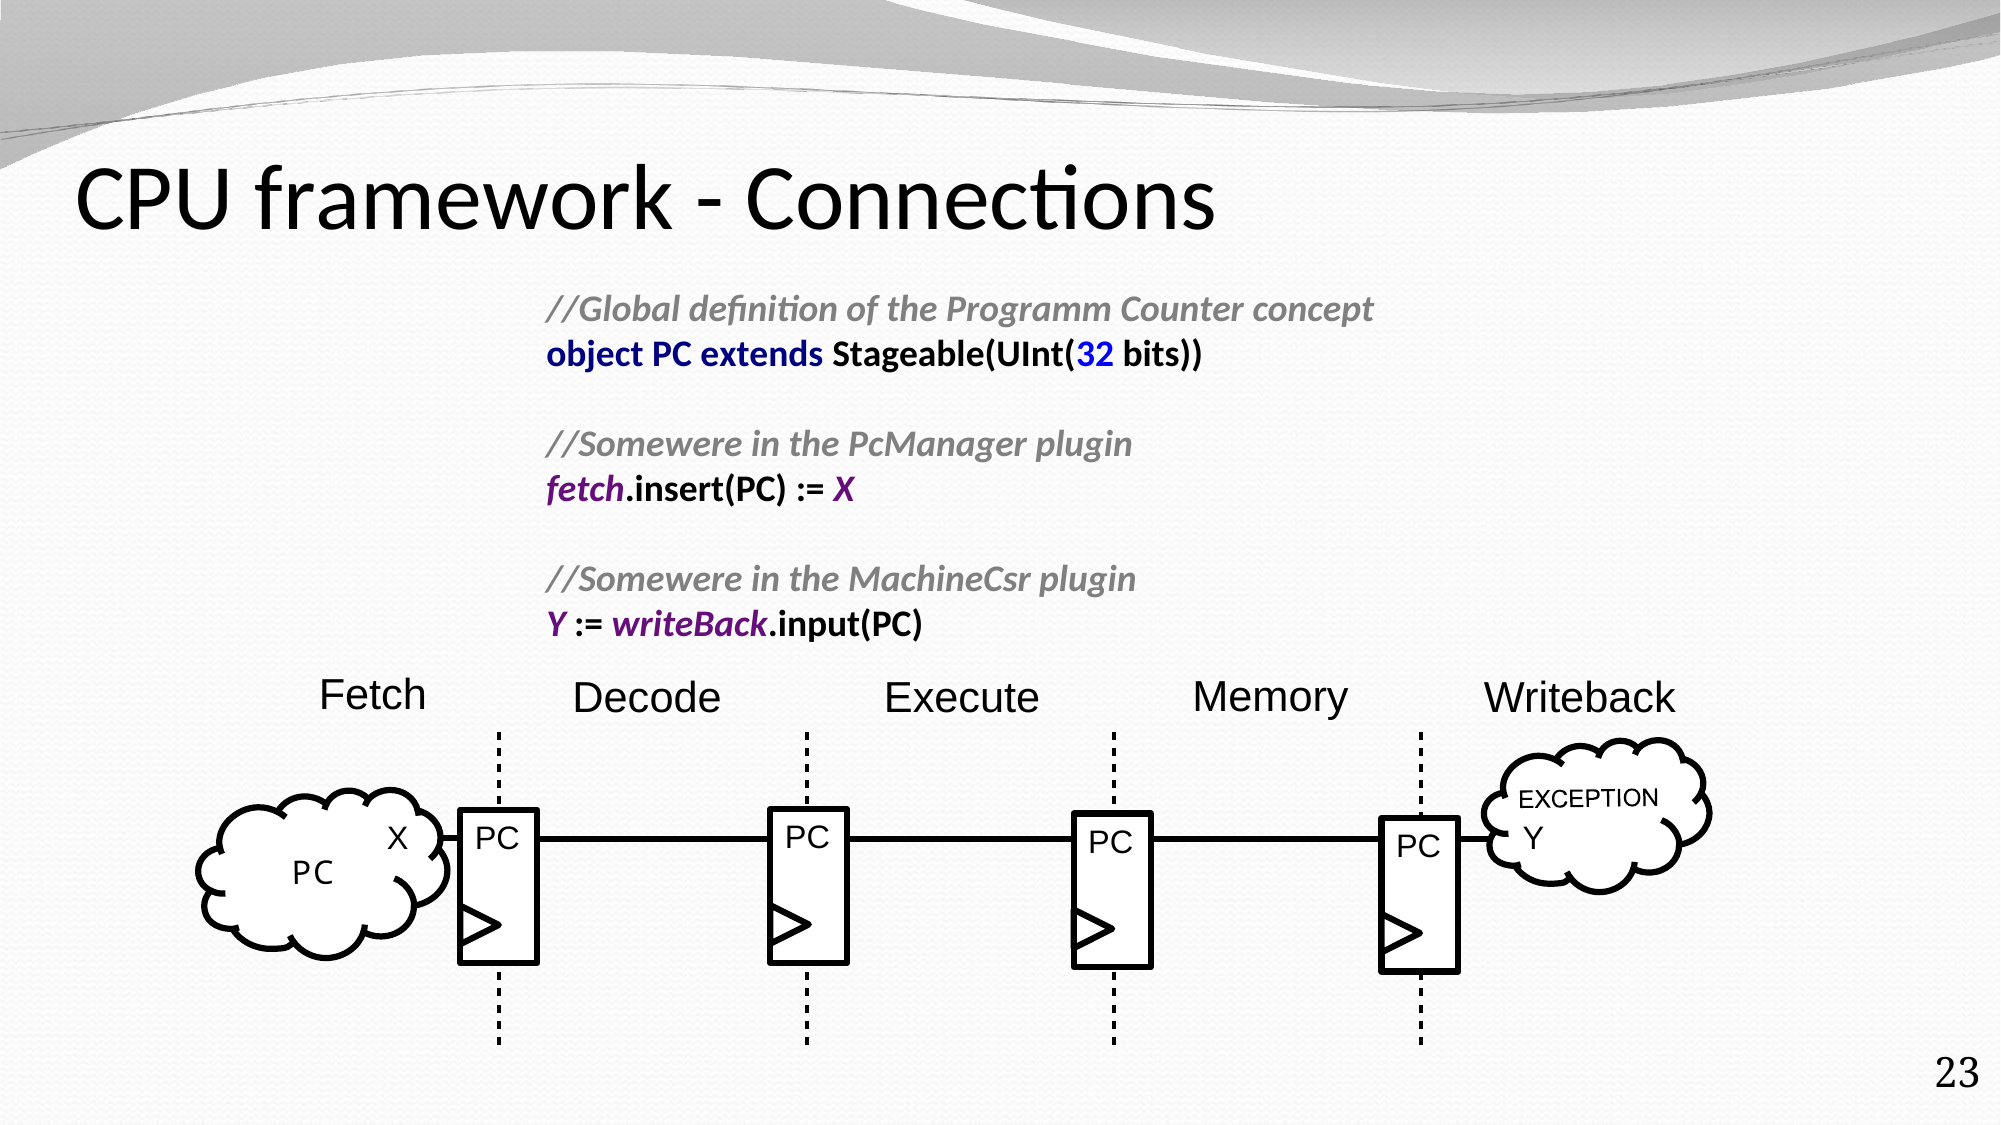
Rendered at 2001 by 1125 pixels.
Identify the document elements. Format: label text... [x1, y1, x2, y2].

title CPU framework - Connections [75, 60, 1666, 248]
text_box //Global definition of the Programm Counter concept object PC extends Stageable(UInt(32 bits)) //Somewere in the PcManager plugin fetch.insert(PC) := X //Somewere in the MachineCsr plugin Y := writeBack.input(PC) [531, 276, 1406, 652]
picture [0, 0, 2001, 1125]
text_box <numéro> [1813, 1042, 1981, 1103]
chart [195, 661, 1713, 1054]
